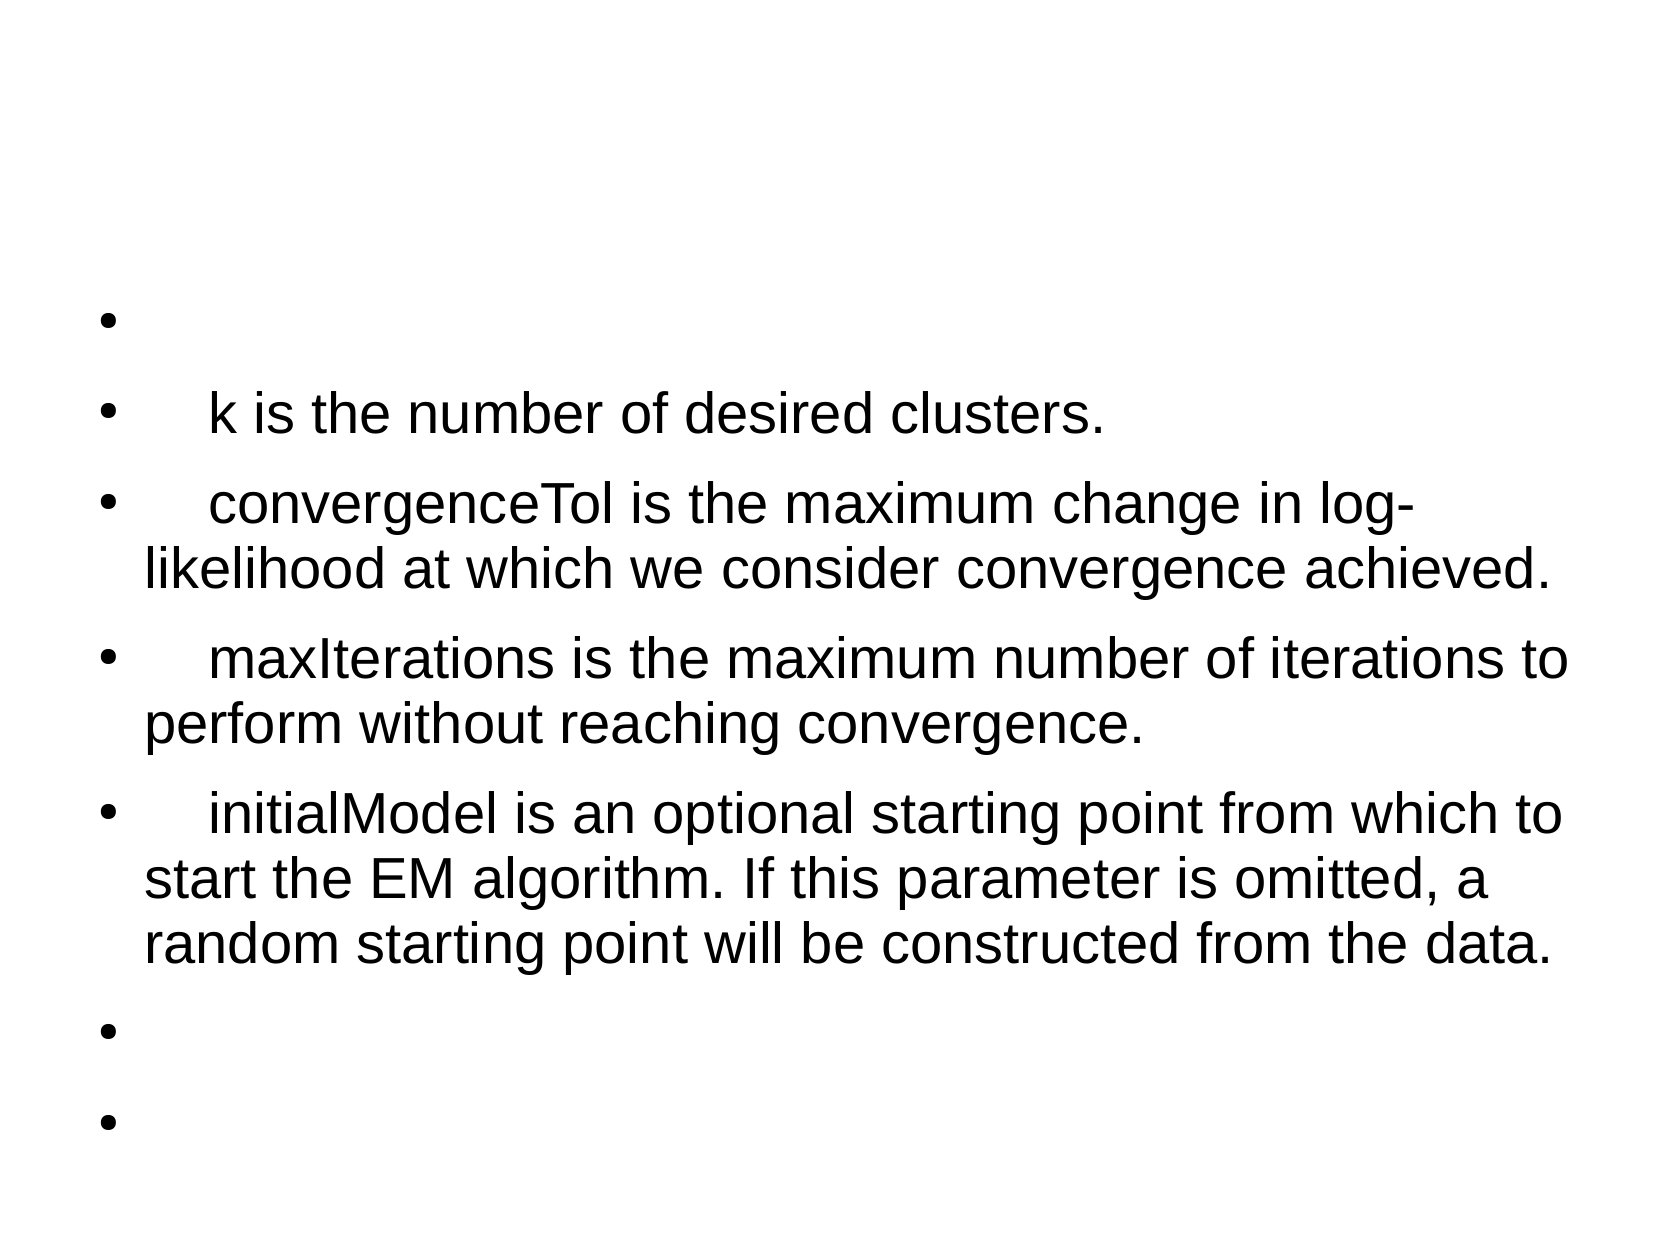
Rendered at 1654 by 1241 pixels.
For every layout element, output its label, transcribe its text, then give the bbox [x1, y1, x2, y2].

list k is the number of desired clusters. convergenceTol is the maximum change in log-likelihood at which we consider convergence achieved. maxIterations is the maximum number of iterations to perform without reaching convergence. initialModel is an optional starting point from which to start the EM algorithm. If this parameter is omitted, a random starting point will be constructed from the data. [82, 290, 1571, 1010]
